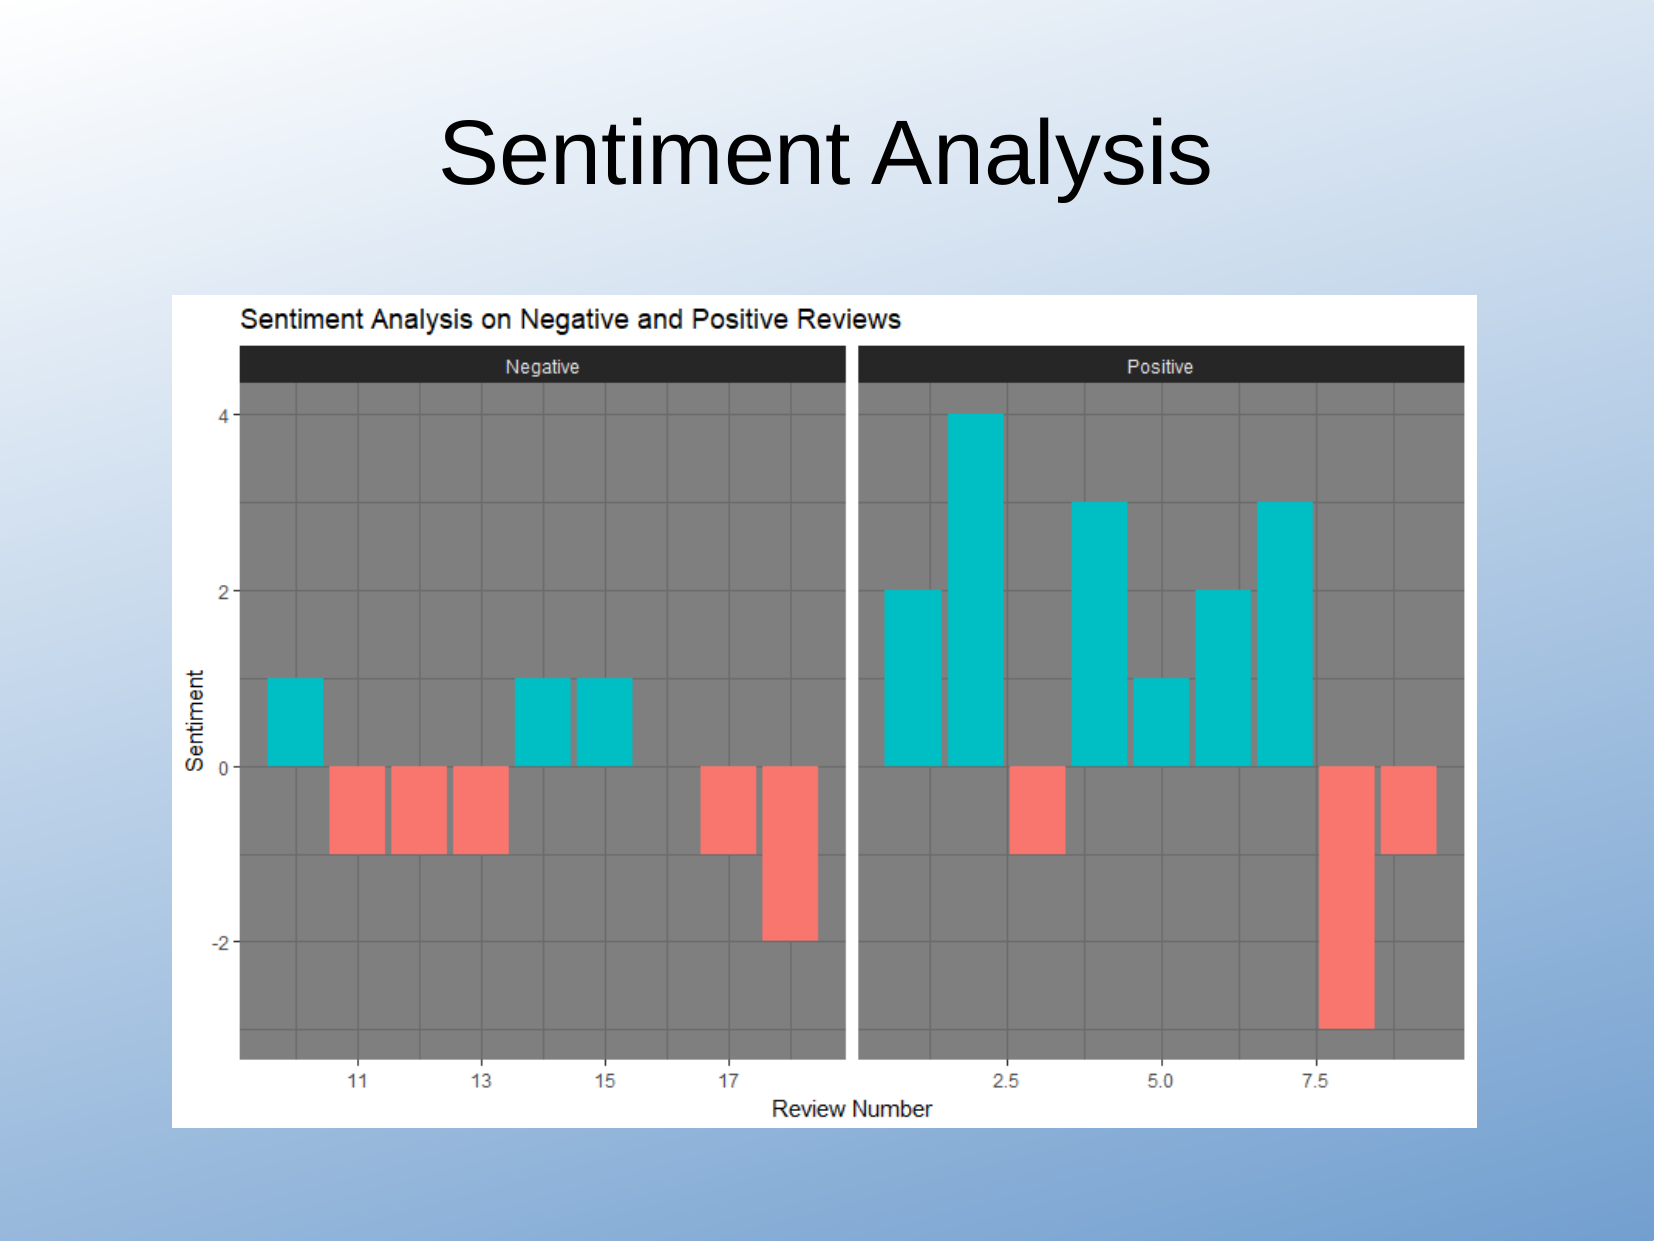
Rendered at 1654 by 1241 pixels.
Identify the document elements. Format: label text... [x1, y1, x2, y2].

picture [172, 295, 1477, 1128]
title Sentiment Analysis [82, 49, 1571, 257]
